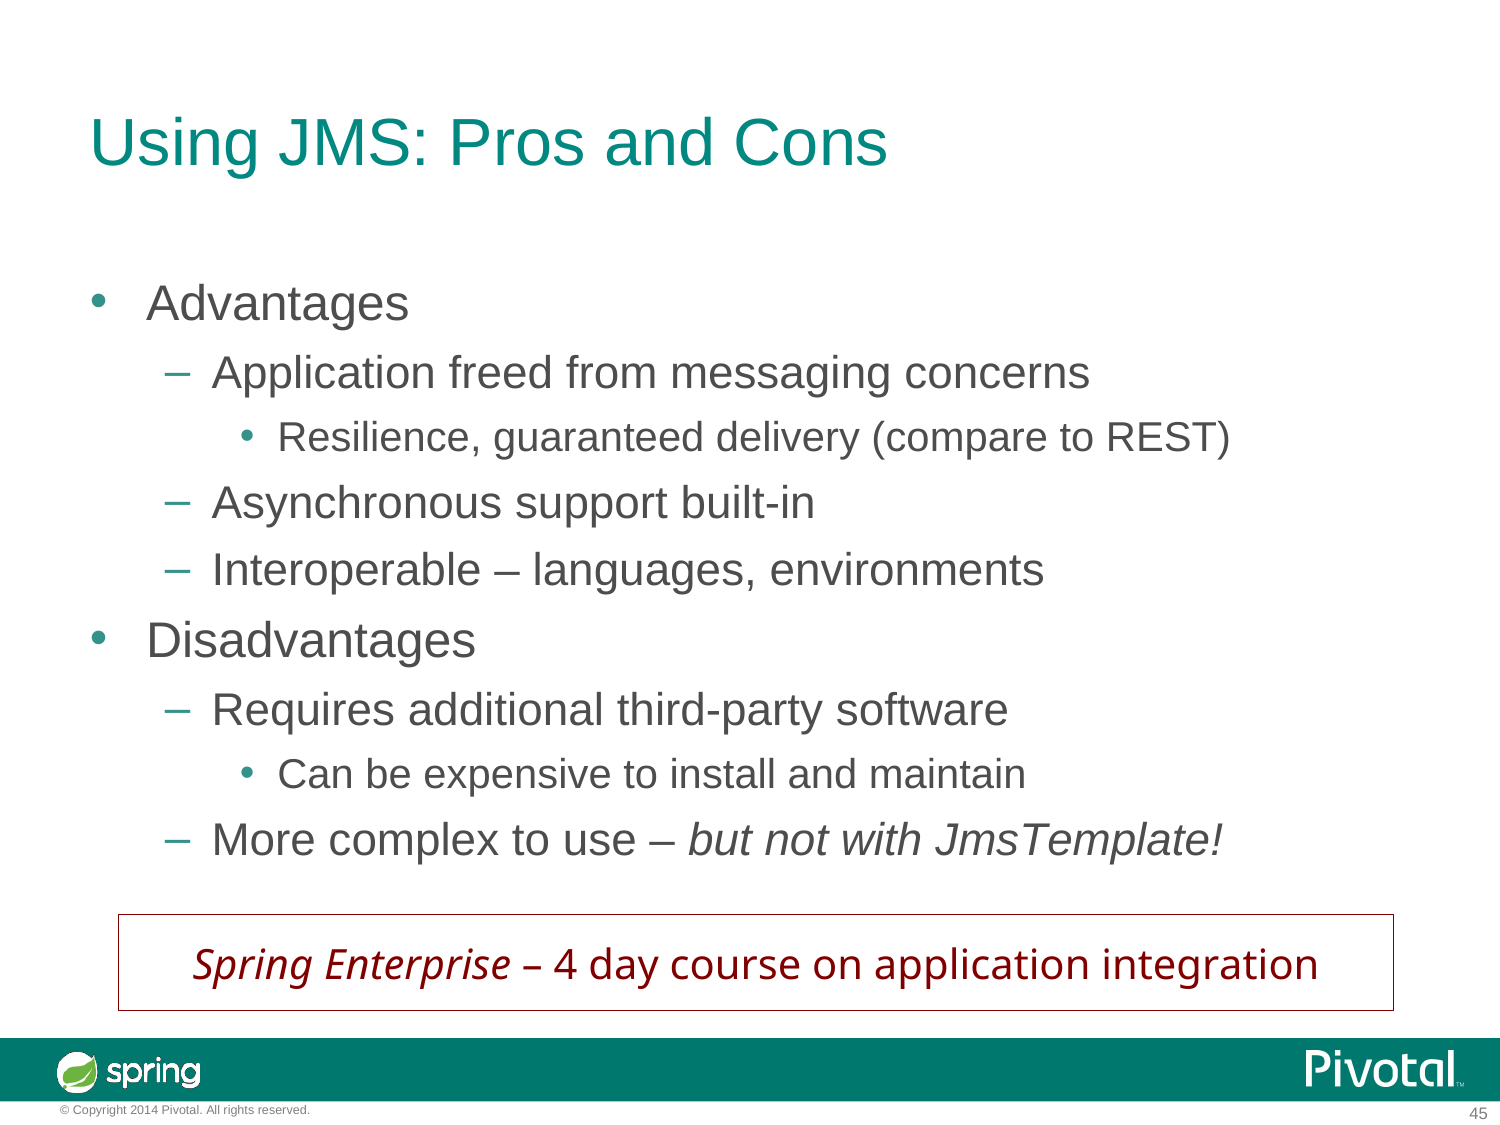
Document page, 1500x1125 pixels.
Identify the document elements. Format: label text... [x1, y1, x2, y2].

picture [32, 1041, 210, 1103]
text_box Spring Enterprise – 4 day course on application integration [118, 914, 1394, 1011]
title Using JMS: Pros and Cons [75, 45, 1426, 233]
list Advantages Application freed from messaging concerns Resilience, guaranteed delivery (compare to REST) Asynchronous support built-in Interoperable – languages, environments Disadvantages Requires additional third-party software Can be expensive to install and maintain More complex to use – but not with JmsTemplate! [75, 262, 1426, 1005]
picture [1306, 1050, 1464, 1087]
